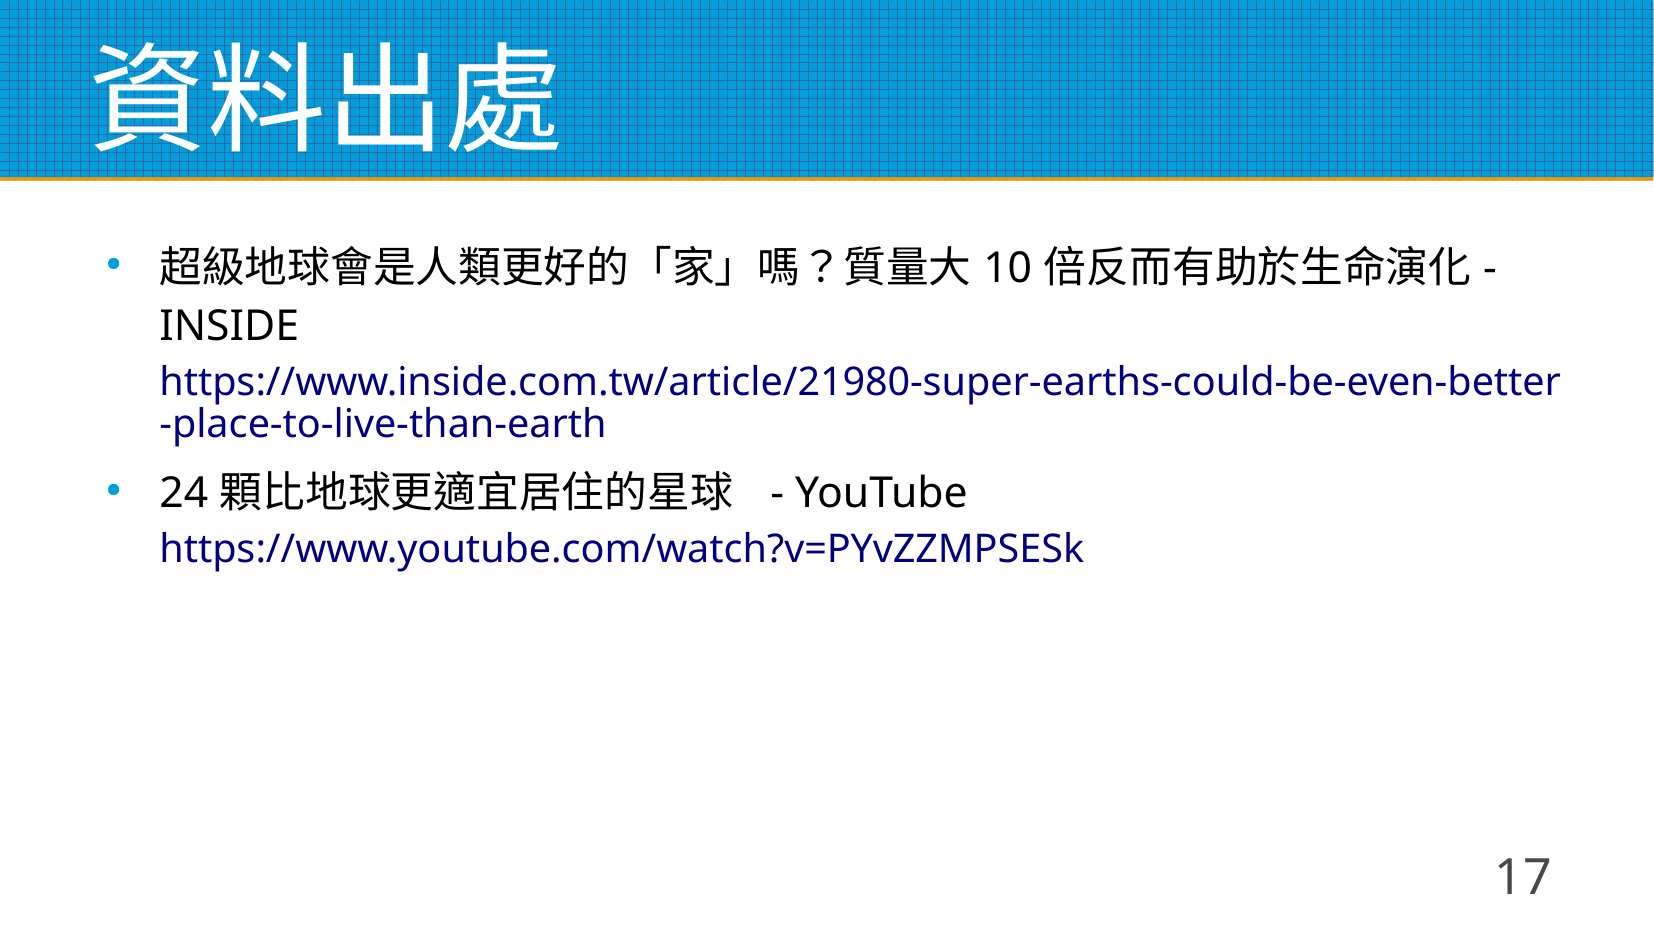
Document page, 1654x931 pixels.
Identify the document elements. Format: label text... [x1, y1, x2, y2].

title 資料出處 [88, 14, 1565, 178]
list 超級地球會是人類更好的「家」嗎？質量大10倍反而有助於生命演化- INSIDEhttps://www.inside.com.tw/article/21980-super-earths-could-be-even-better-place-to-live-than-earth 24顆比地球更適宜居住的星球 - YouTubehttps://www.youtube.com/watch?v=PYvZZMPSESk [88, 236, 1565, 813]
